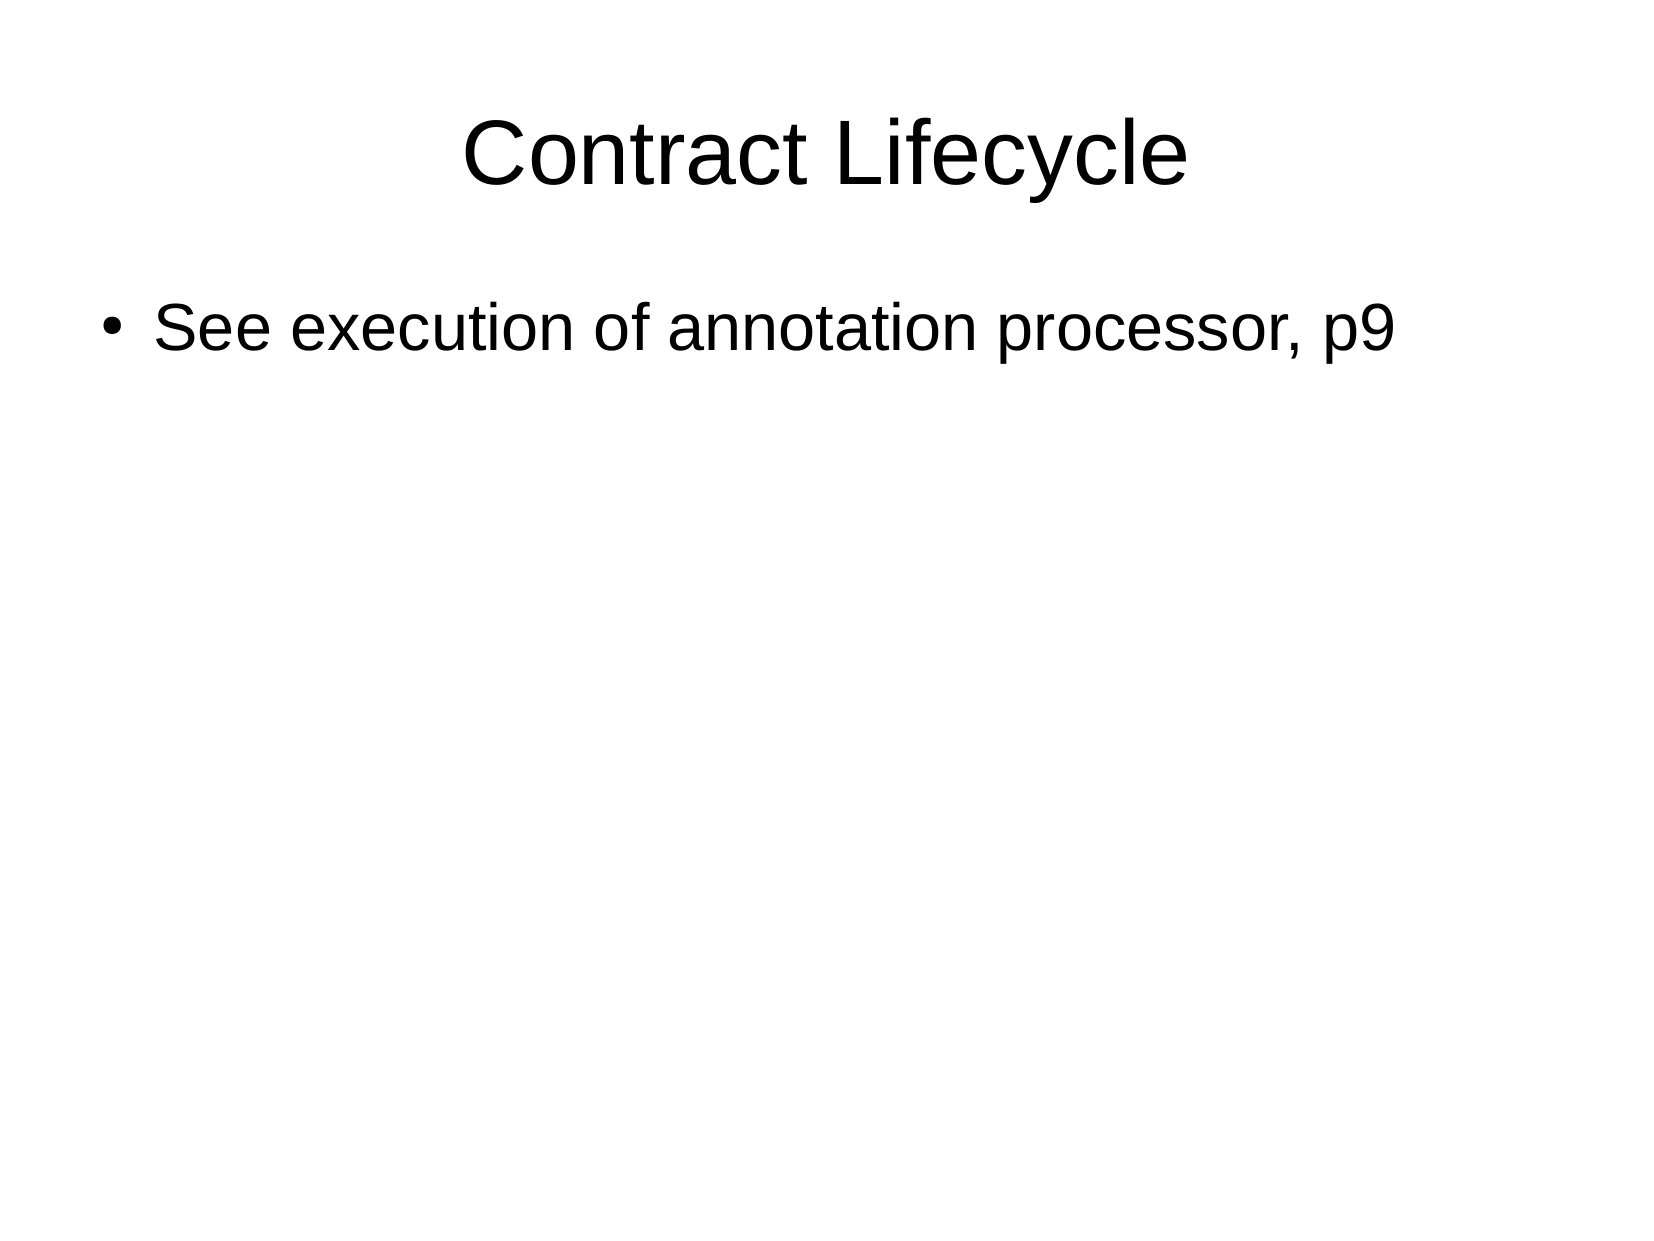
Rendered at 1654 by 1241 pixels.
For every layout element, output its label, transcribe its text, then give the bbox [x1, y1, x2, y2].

title Contract Lifecycle [82, 56, 1571, 250]
list See execution of annotation processor, p9 [82, 290, 1571, 1094]
